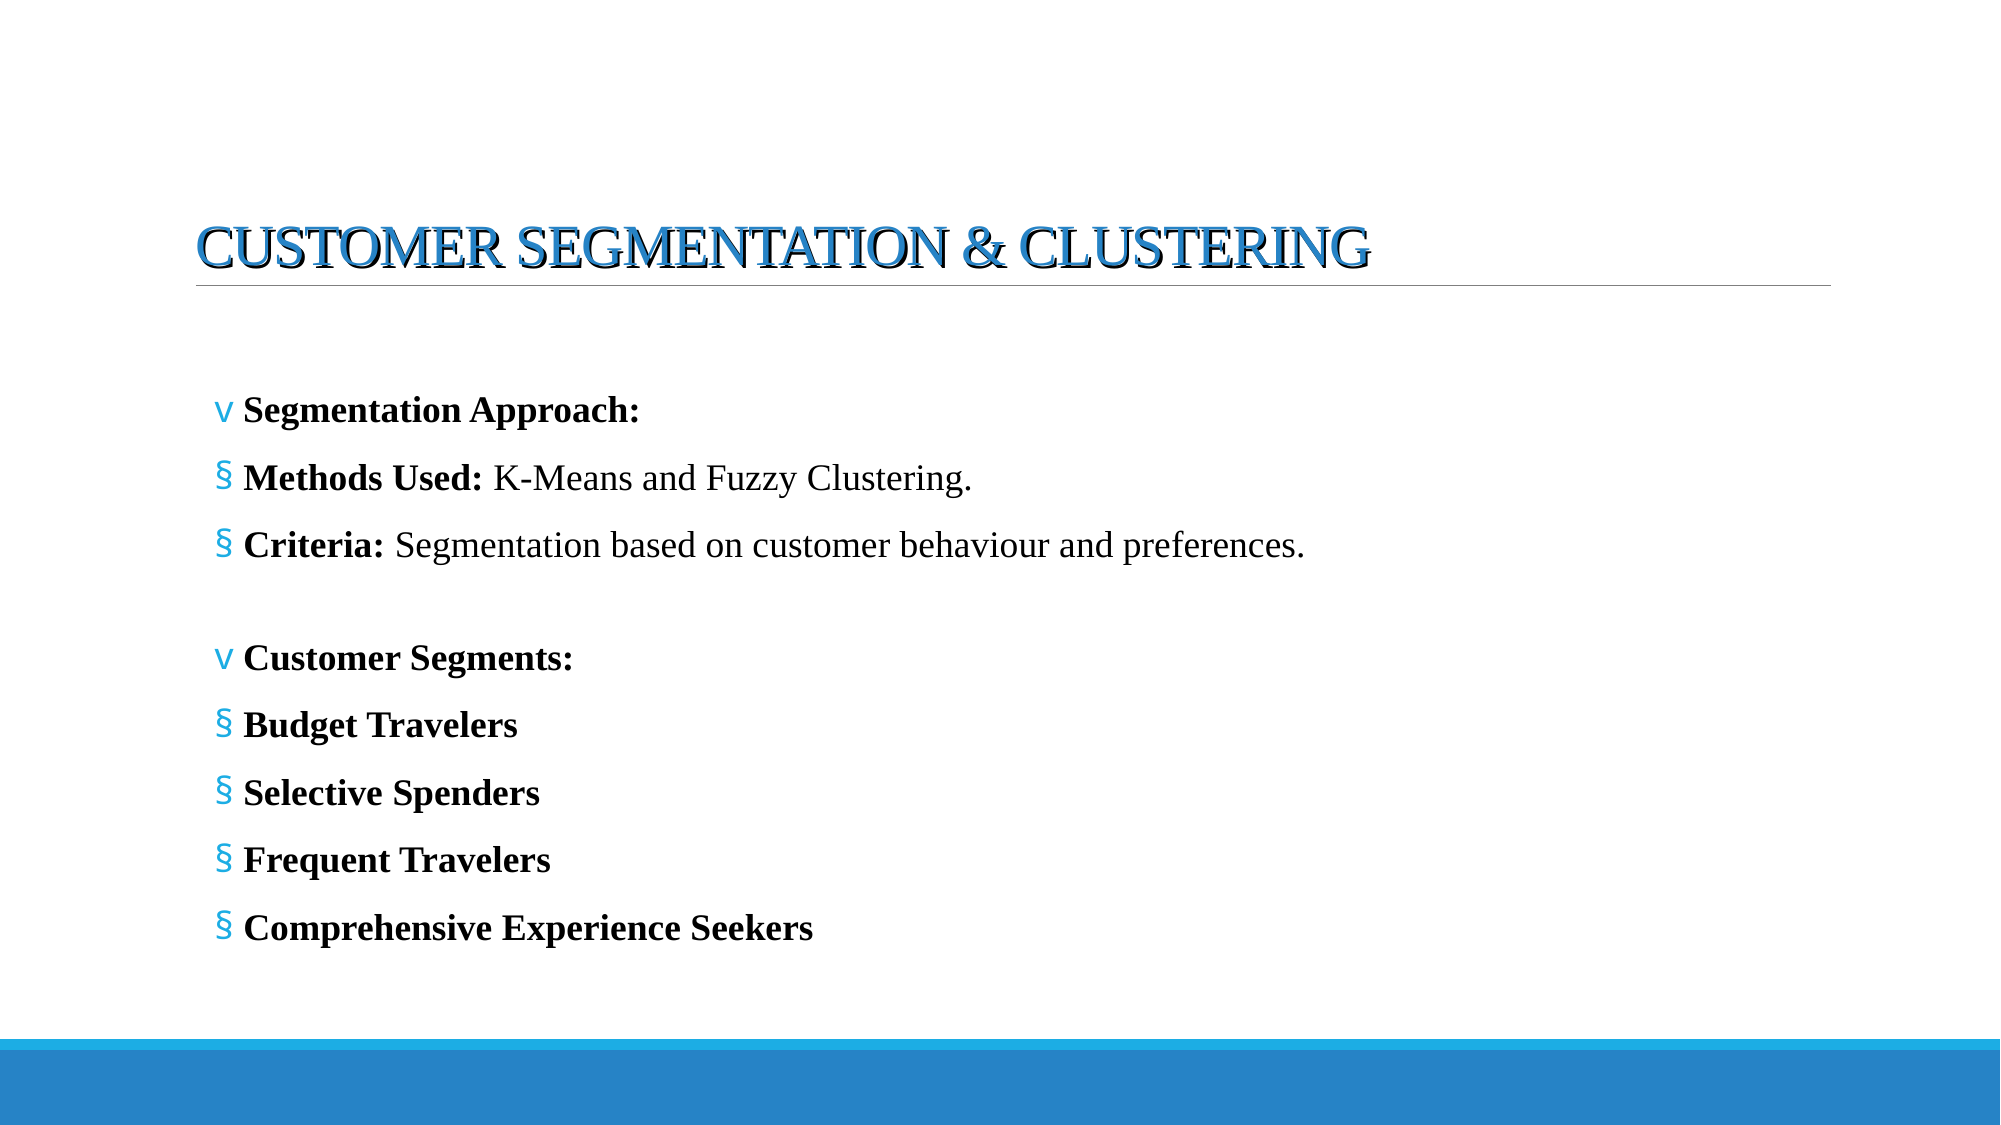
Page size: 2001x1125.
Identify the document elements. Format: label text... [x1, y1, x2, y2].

list Segmentation Approach: Methods Used: K-Means and Fuzzy Clustering. Criteria: Segmentation based on customer behaviour and preferences. Customer Segments: Budget Travelers Selective Spenders Frequent Travelers Comprehensive Experience Seekers [199, 311, 1831, 955]
title CUSTOMER SEGMENTATION & CLUSTERING [180, 47, 1831, 286]
